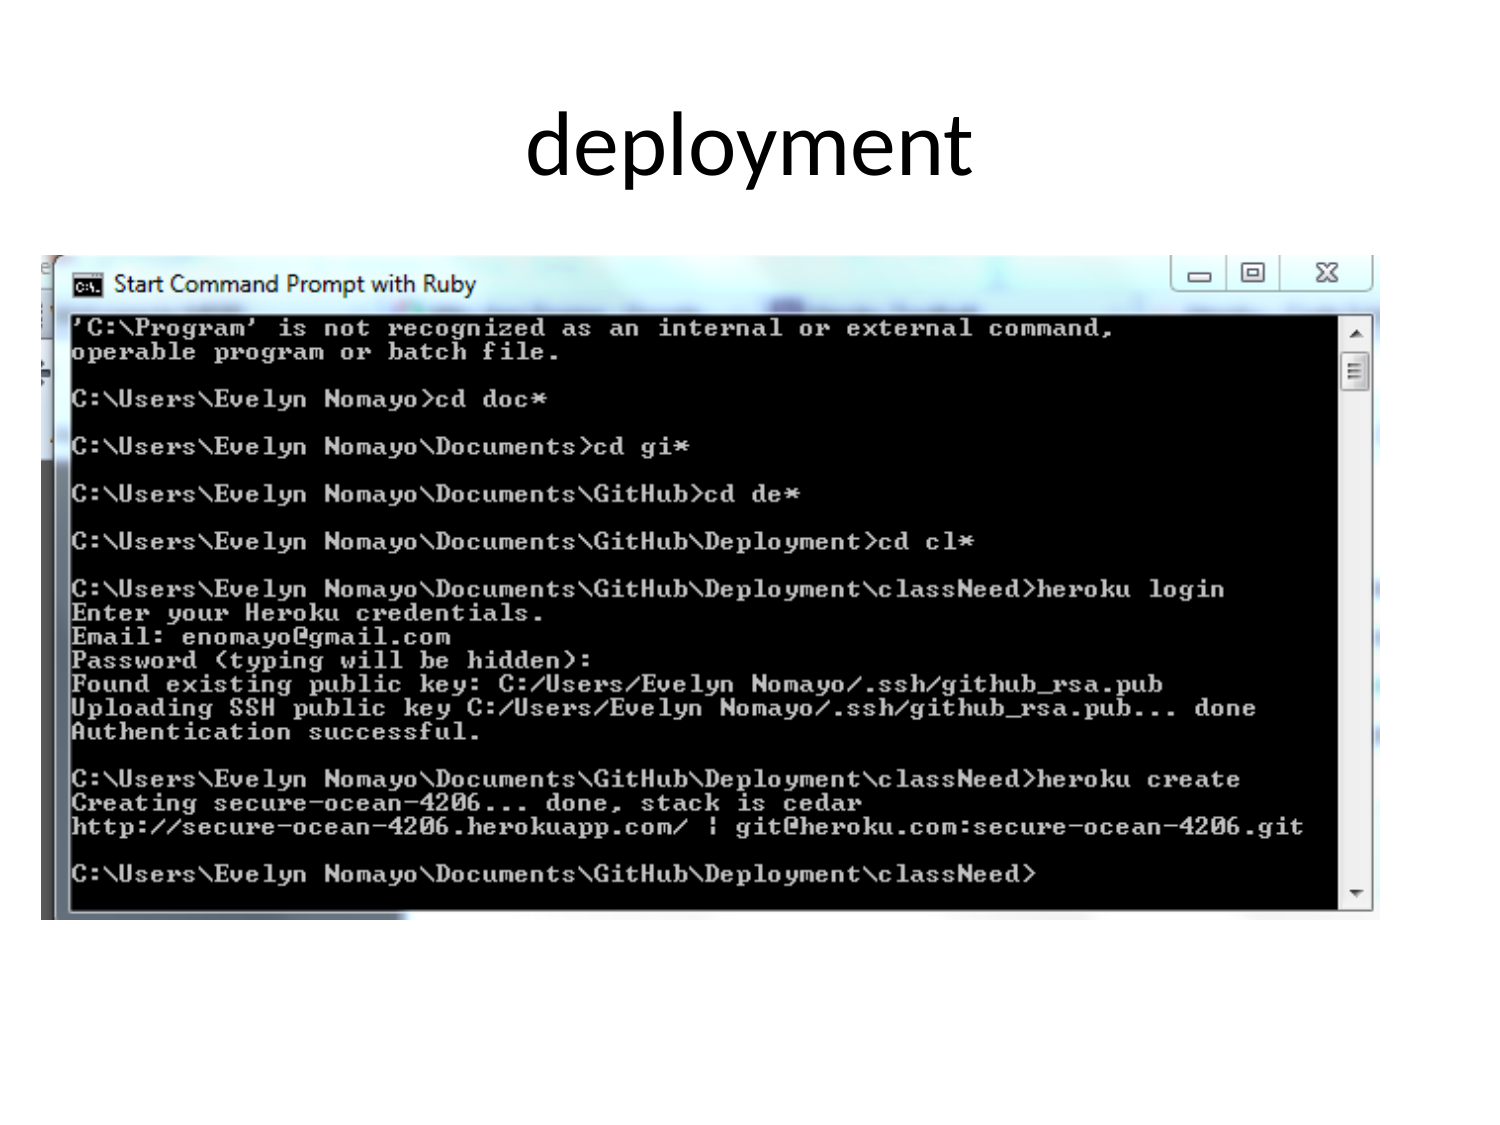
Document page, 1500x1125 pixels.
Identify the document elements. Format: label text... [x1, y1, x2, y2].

title deployment [75, 45, 1426, 233]
picture [41, 255, 1380, 920]
